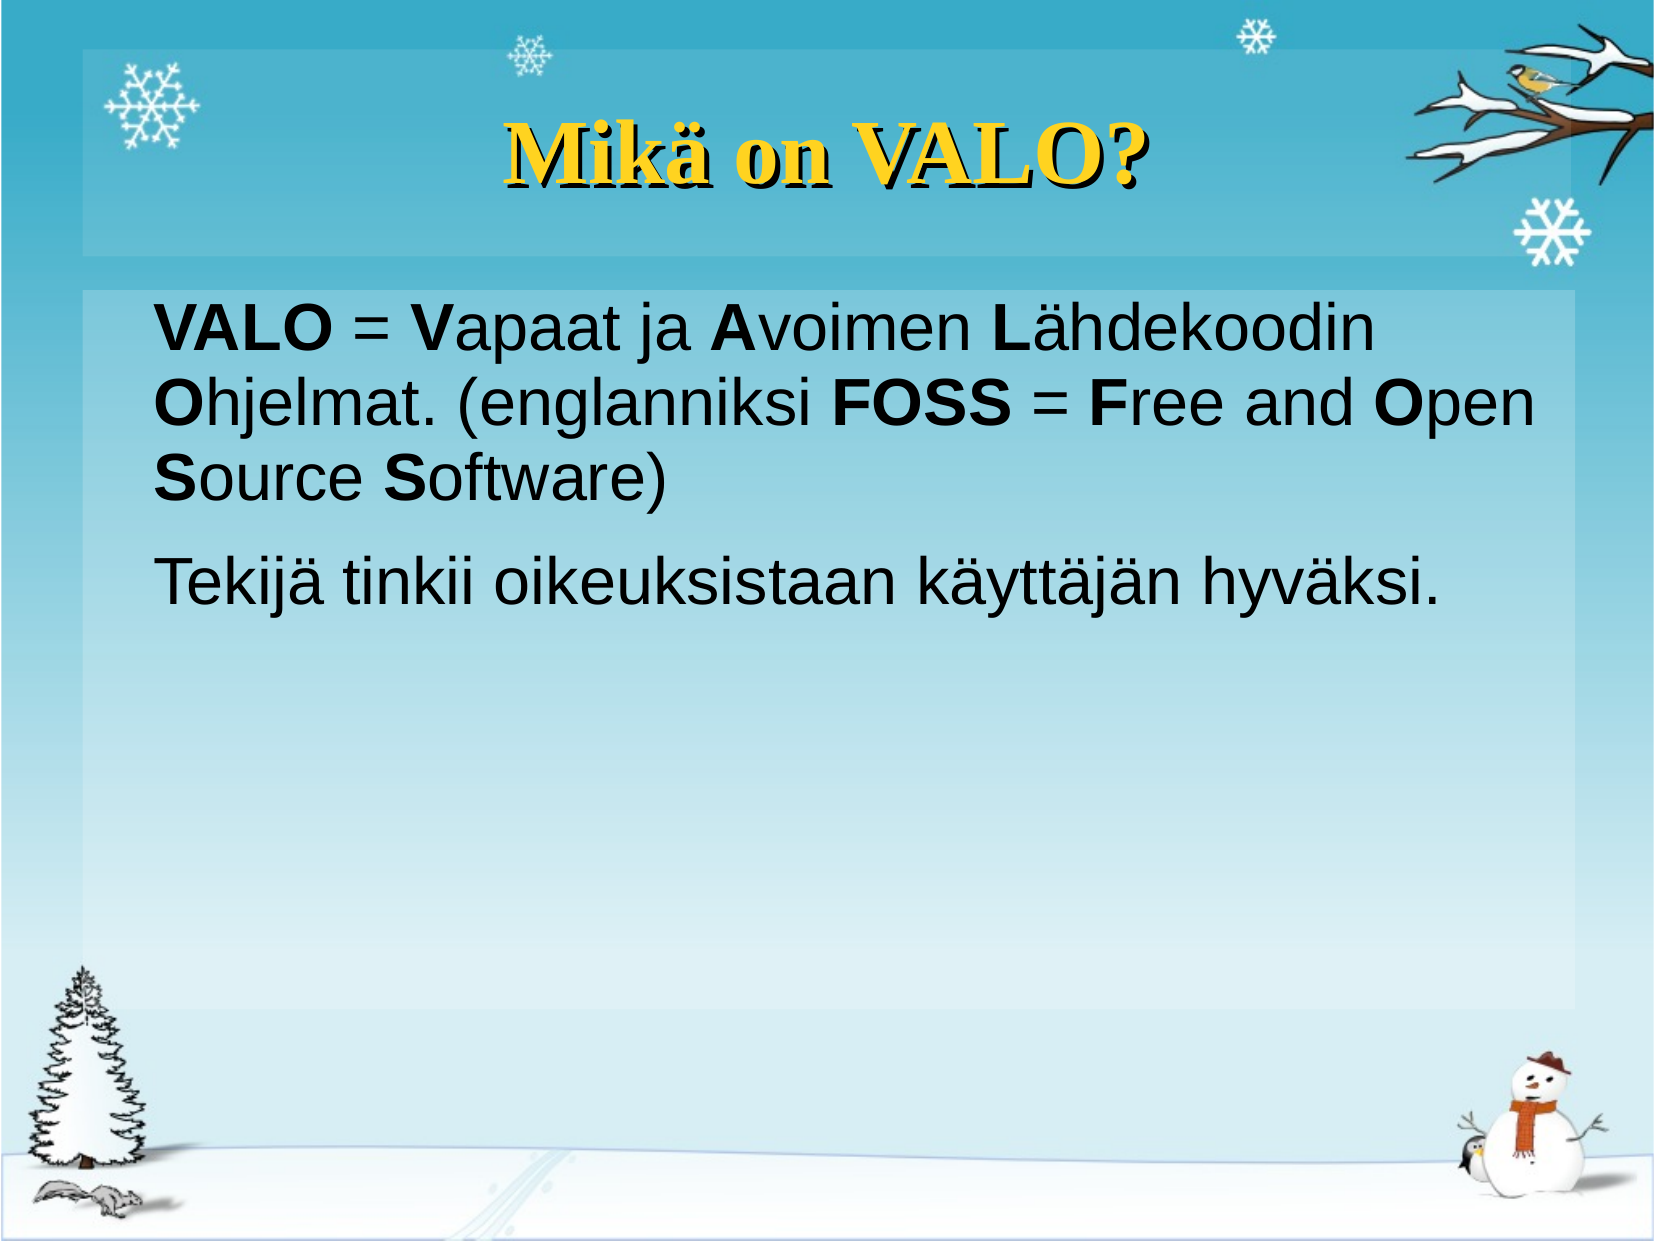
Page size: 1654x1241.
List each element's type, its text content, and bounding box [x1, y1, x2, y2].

title Mikä on VALO? [82, 49, 1571, 257]
list VALO = Vapaat ja Avoimen Lähdekoodin Ohjelmat. (englanniksi FOSS = Free and Open Source Software) Tekijä tinkii oikeuksistaan käyttäjän hyväksi. [82, 290, 1576, 1010]
picture [1, 0, 1654, 1241]
